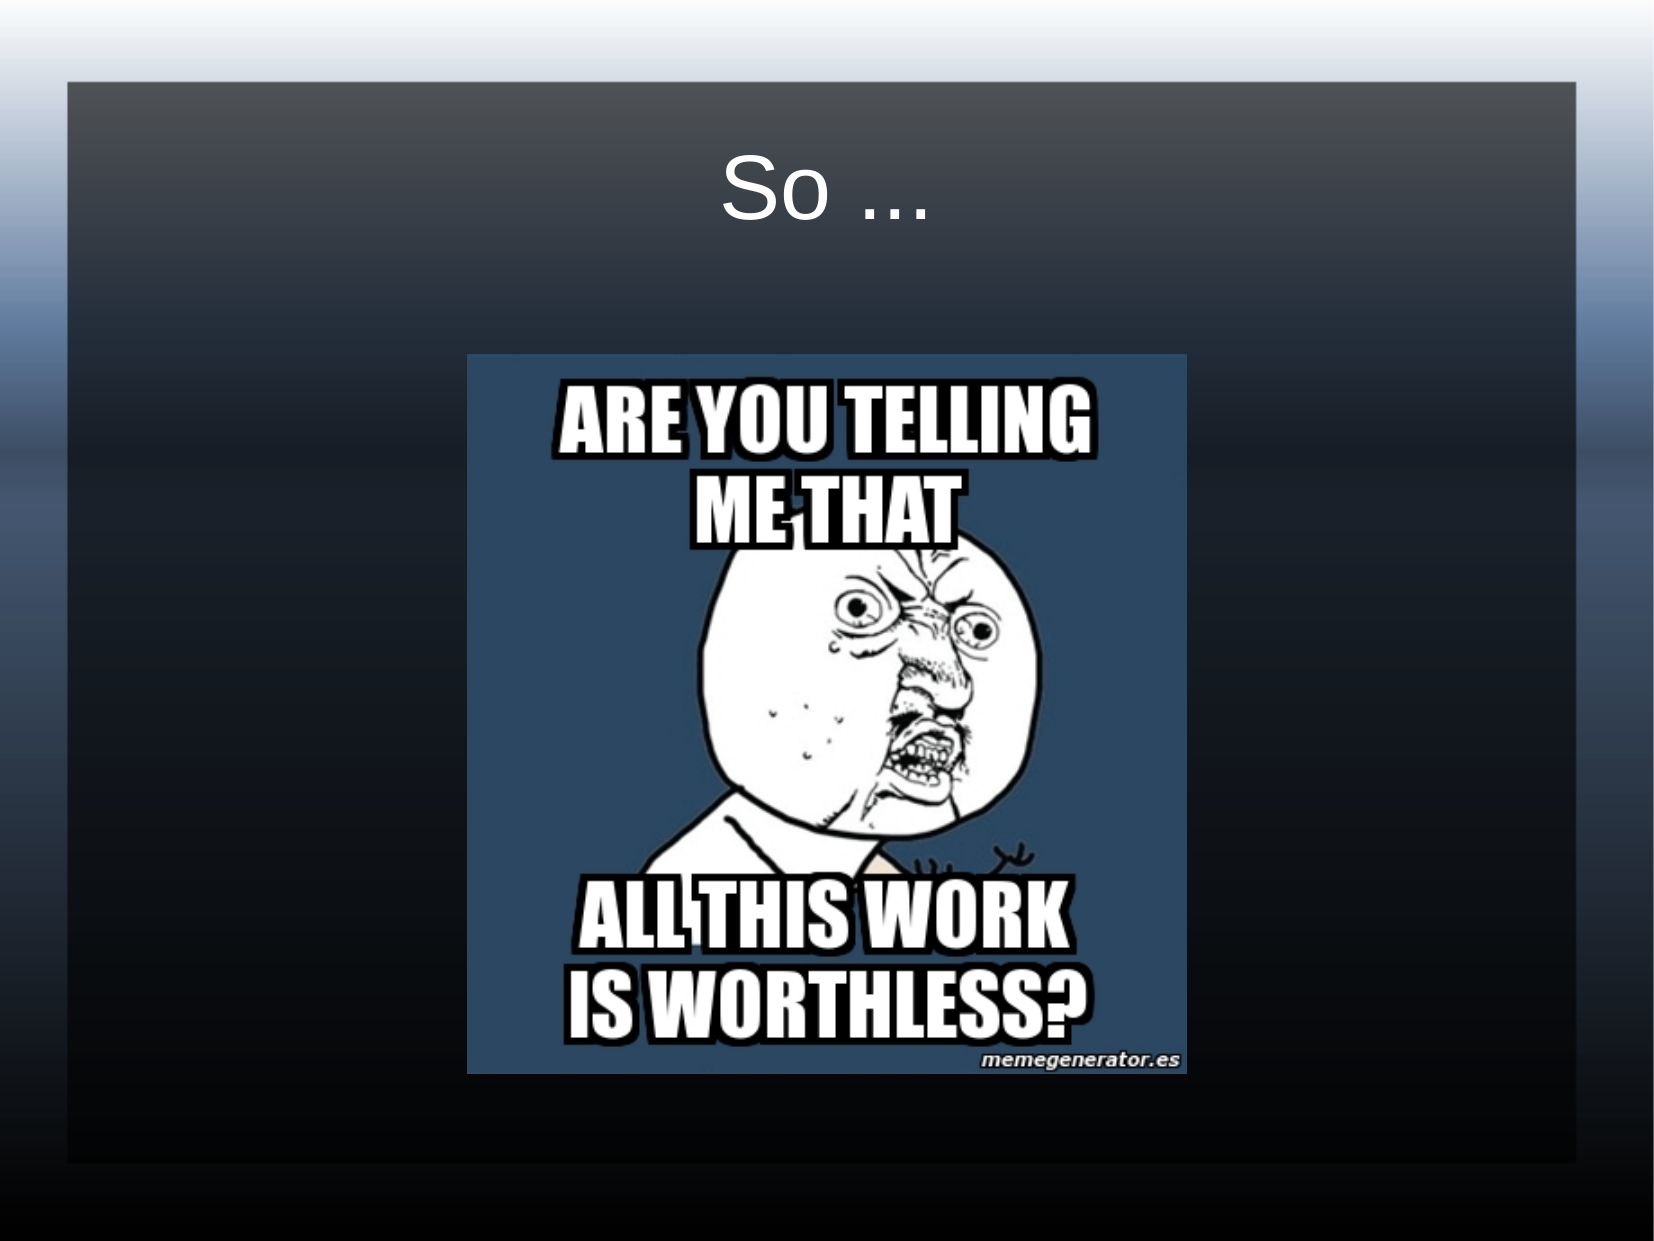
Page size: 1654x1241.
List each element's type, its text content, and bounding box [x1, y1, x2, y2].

picture [0, 0, 1654, 1241]
title So ... [82, 84, 1571, 292]
